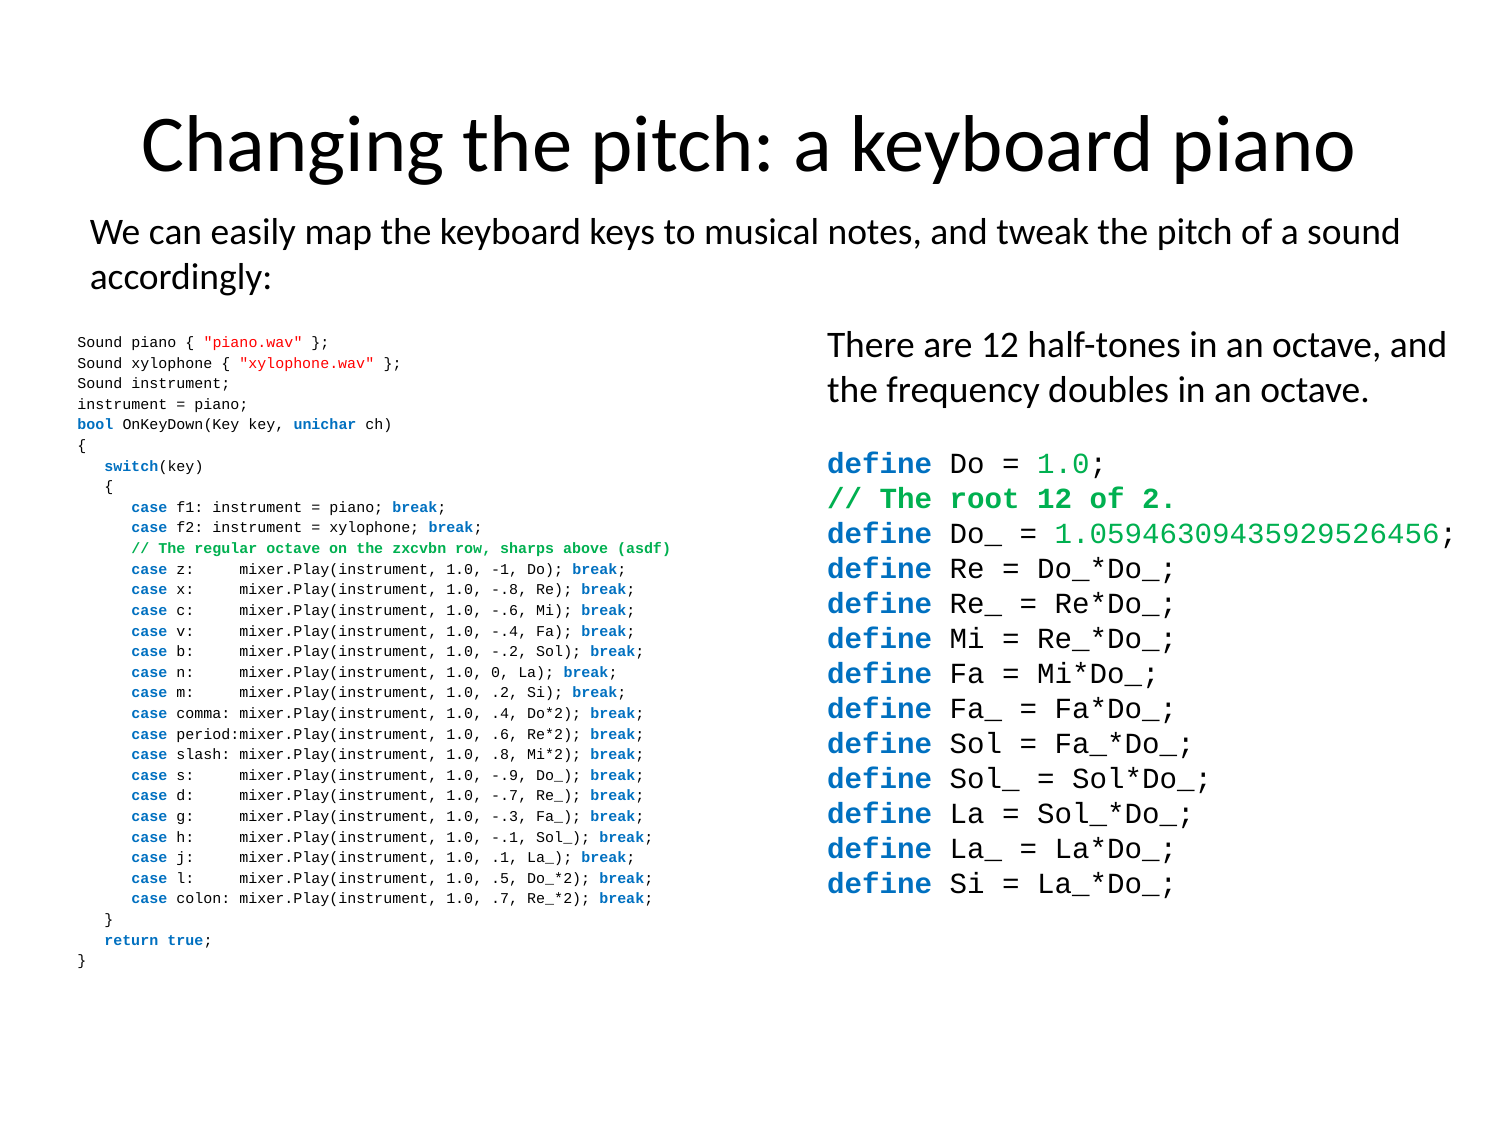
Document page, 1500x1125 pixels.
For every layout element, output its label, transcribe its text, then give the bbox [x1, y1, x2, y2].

text_box There are 12 half-tones in an octave, and the frequency doubles in an octave. define Do = 1.0; // The root 12 of 2. define Do_ = 1.05946309435929526456; define Re = Do_*Do_; define Re_ = Re*Do_; define Mi = Re_*Do_; define Fa = Mi*Do_; define Fa_ = Fa*Do_; define Sol = Fa_*Do_; define Sol_ = Sol*Do_; define La = Sol_*Do_; define La_ = La*Do_; define Si = La_*Do_; [812, 312, 1475, 942]
title Changing the pitch: a keyboard piano [75, 45, 1425, 199]
list Sound piano { "piano.wav" }; Sound xylophone { "xylophone.wav" }; Sound instrument; instrument = piano; bool OnKeyDown(Key key, unichar ch) { switch(key) { case f1: instrument = piano; break; case f2: instrument = xylophone; break; // The regular octave on the zxcvbn row, sharps above (asdf) case z: mixer.Play(instrument, 1.0, -1, Do); break; case x: mixer.Play(instrument, 1.0, -.8, Re); break; case c: mixer.Play(instrument, 1.0, -.6, Mi); break; case v: mixer.Play(instrument, 1.0, -.4, Fa); break; case b: mixer.Play(instrument, 1.0, -.2, Sol); break; case n: mixer.Play(instrument, 1.0, 0, La); break; case m: mixer.Play(instrument, 1.0, .2, Si); break; case comma: mixer.Play(instrument, 1.0, .4, Do*2); break; case period:mixer.Play(instrument, 1.0, .6, Re*2); break; case slash: mixer.Play(instrument, 1.0, .8, Mi*2); break; case s: mixer.Play(instrument, 1.0, -.9, Do_); break; case d: mixer.Play(instrument, 1.0, -.7, Re_); break; case g: mixer.Play(instrument, 1.0, -.3, Fa_); break; case h: mixer.Play(instrument, 1.0, -.1, Sol_); break; case j: mixer.Play(instrument, 1.0, .1, La_); break; case l: mixer.Play(instrument, 1.0, .5, Do_*2); break; case colon: mixer.Play(instrument, 1.0, .7, Re_*2); break; } return true; } [62, 324, 1413, 993]
text_box We can easily map the keyboard keys to musical notes, and tweak the pitch of a sound accordingly: [74, 199, 1438, 350]
